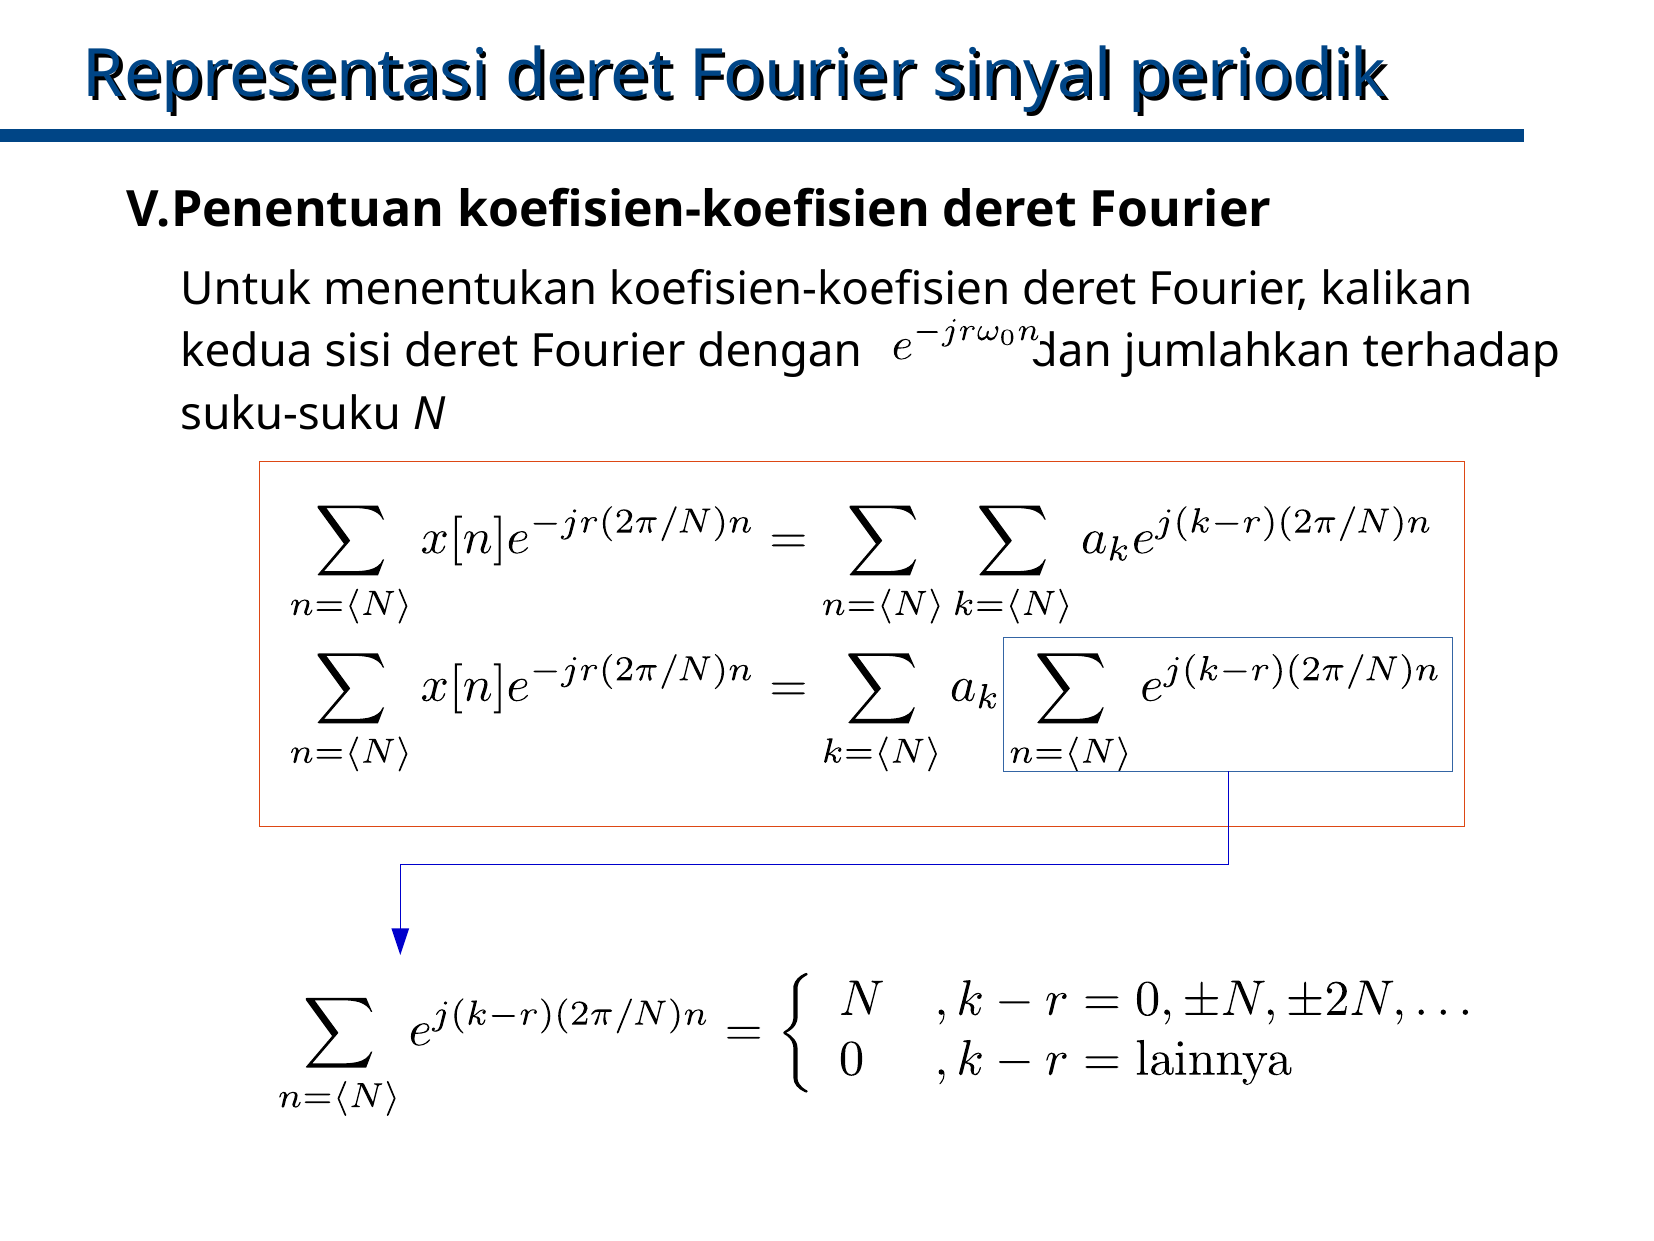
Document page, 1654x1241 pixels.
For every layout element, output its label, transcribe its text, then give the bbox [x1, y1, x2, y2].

text_box [891, 318, 1040, 360]
text_box Representasi deret Fourier sinyal periodik [82, 0, 1560, 156]
text_box [1004, 638, 1440, 771]
text_box [289, 500, 1440, 772]
text_box Penentuan koefisien-koefisien deret Fourier [106, 159, 1477, 251]
text_box [277, 972, 1473, 1116]
text_box Untuk menentukan koefisien-koefisien deret Fourier, kalikan kedua sisi deret Fourier dengan dan jumlahkan terhadap suku-suku N [165, 248, 1619, 432]
text_box [0, 129, 1524, 142]
